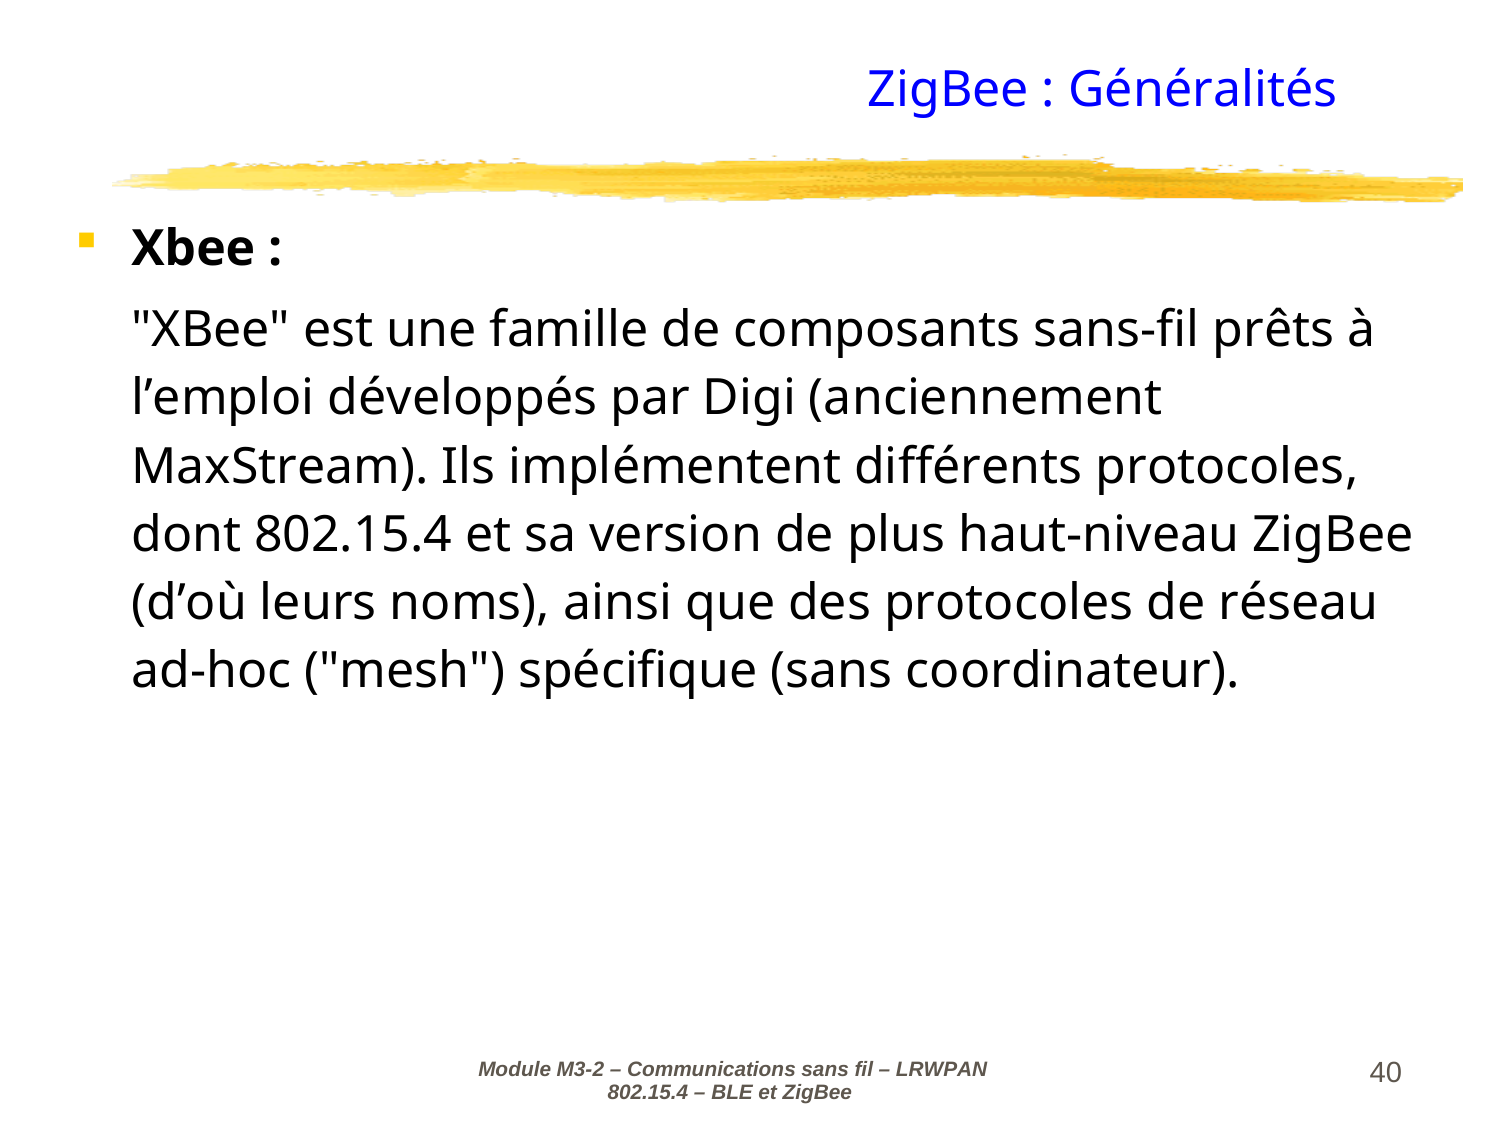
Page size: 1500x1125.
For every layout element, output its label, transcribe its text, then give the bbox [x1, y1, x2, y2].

picture [112, 149, 1463, 213]
title ZigBee : Généralités [62, 37, 1338, 138]
list Xbee : "XBee" est une famille de composants sans-fil prêts à l’emploi développés par Digi (anciennement MaxStream). Ils implémentent différents protocoles, dont 802.15.4 et sa version de plus haut-niveau ZigBee (d’où leurs noms), ainsi que des protocoles de réseau ad-hoc ("mesh") spécifique (sans coordinateur). [74, 212, 1417, 865]
